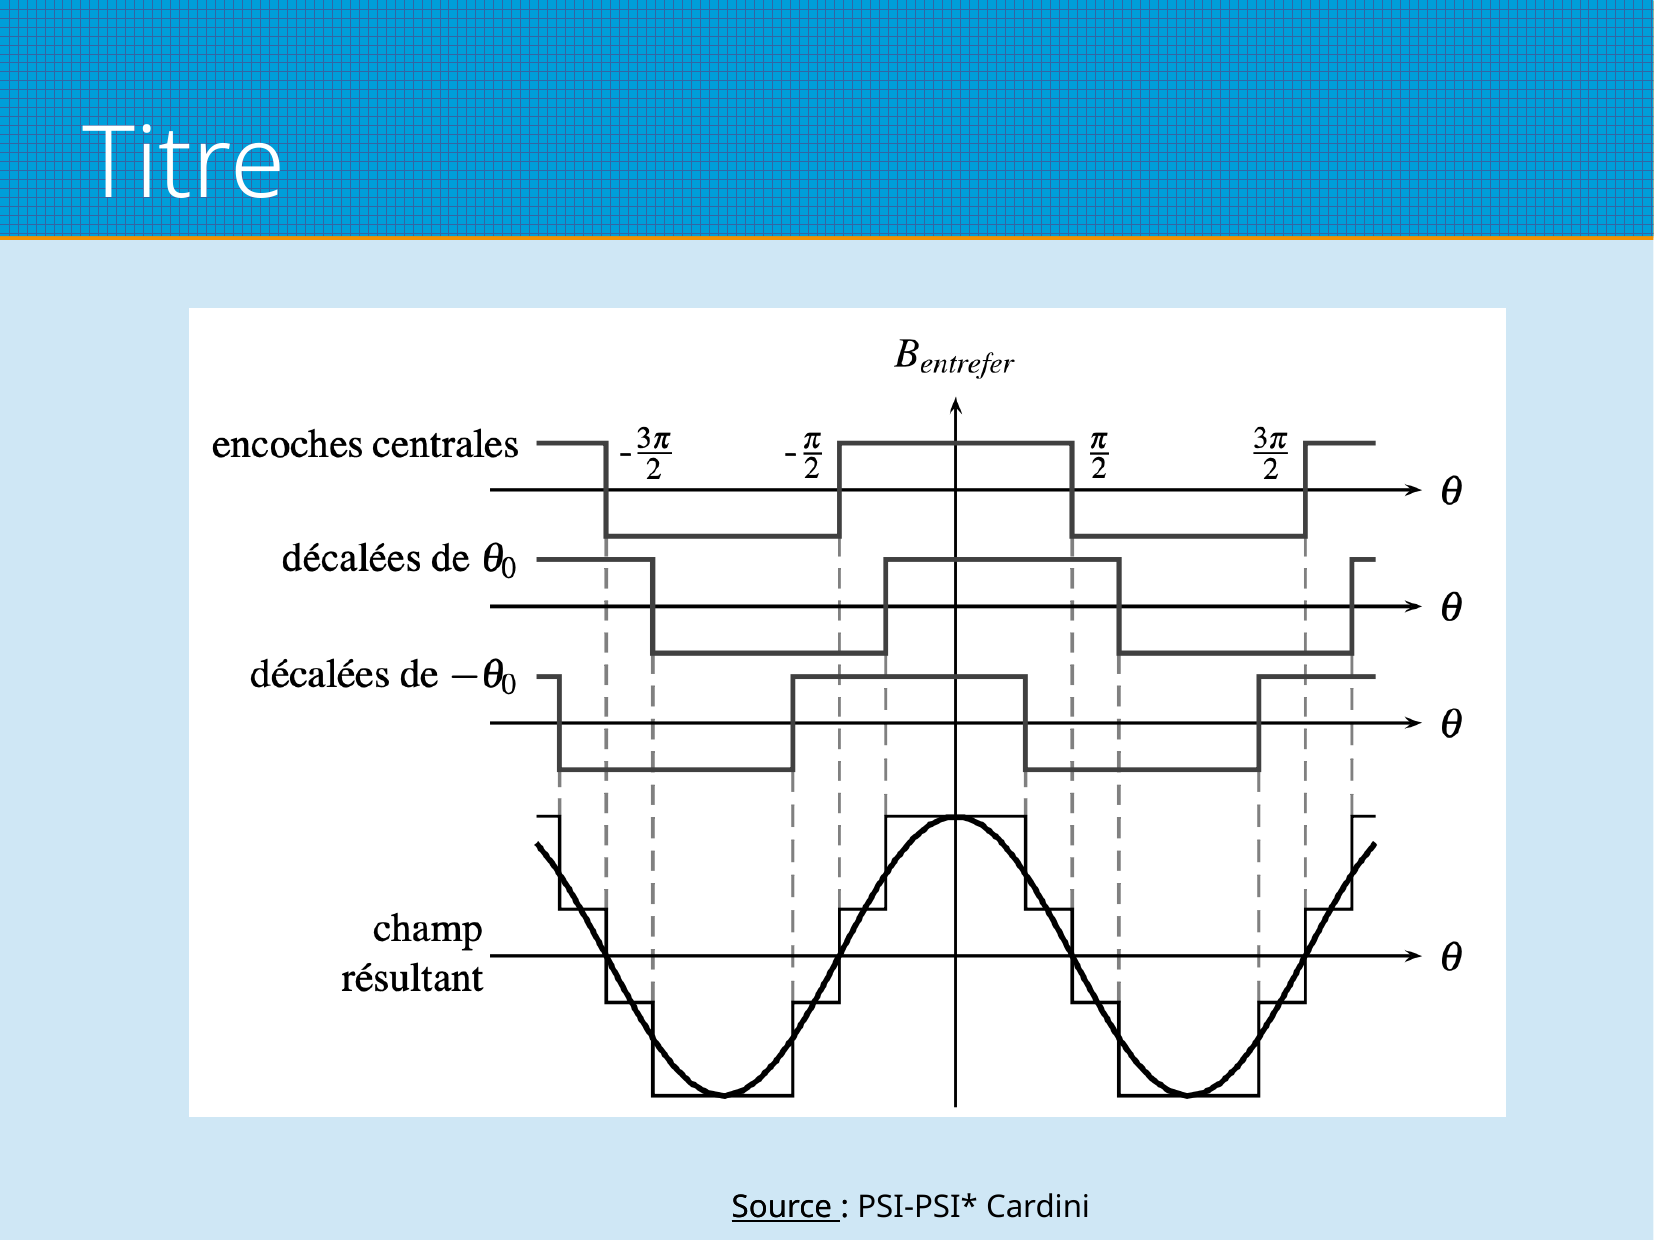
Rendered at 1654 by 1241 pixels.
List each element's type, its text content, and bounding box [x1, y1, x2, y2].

text_box Source : PSI-PSI* Cardini [725, 1179, 1654, 1232]
picture [189, 308, 1506, 1118]
title Titre [82, 19, 1571, 227]
